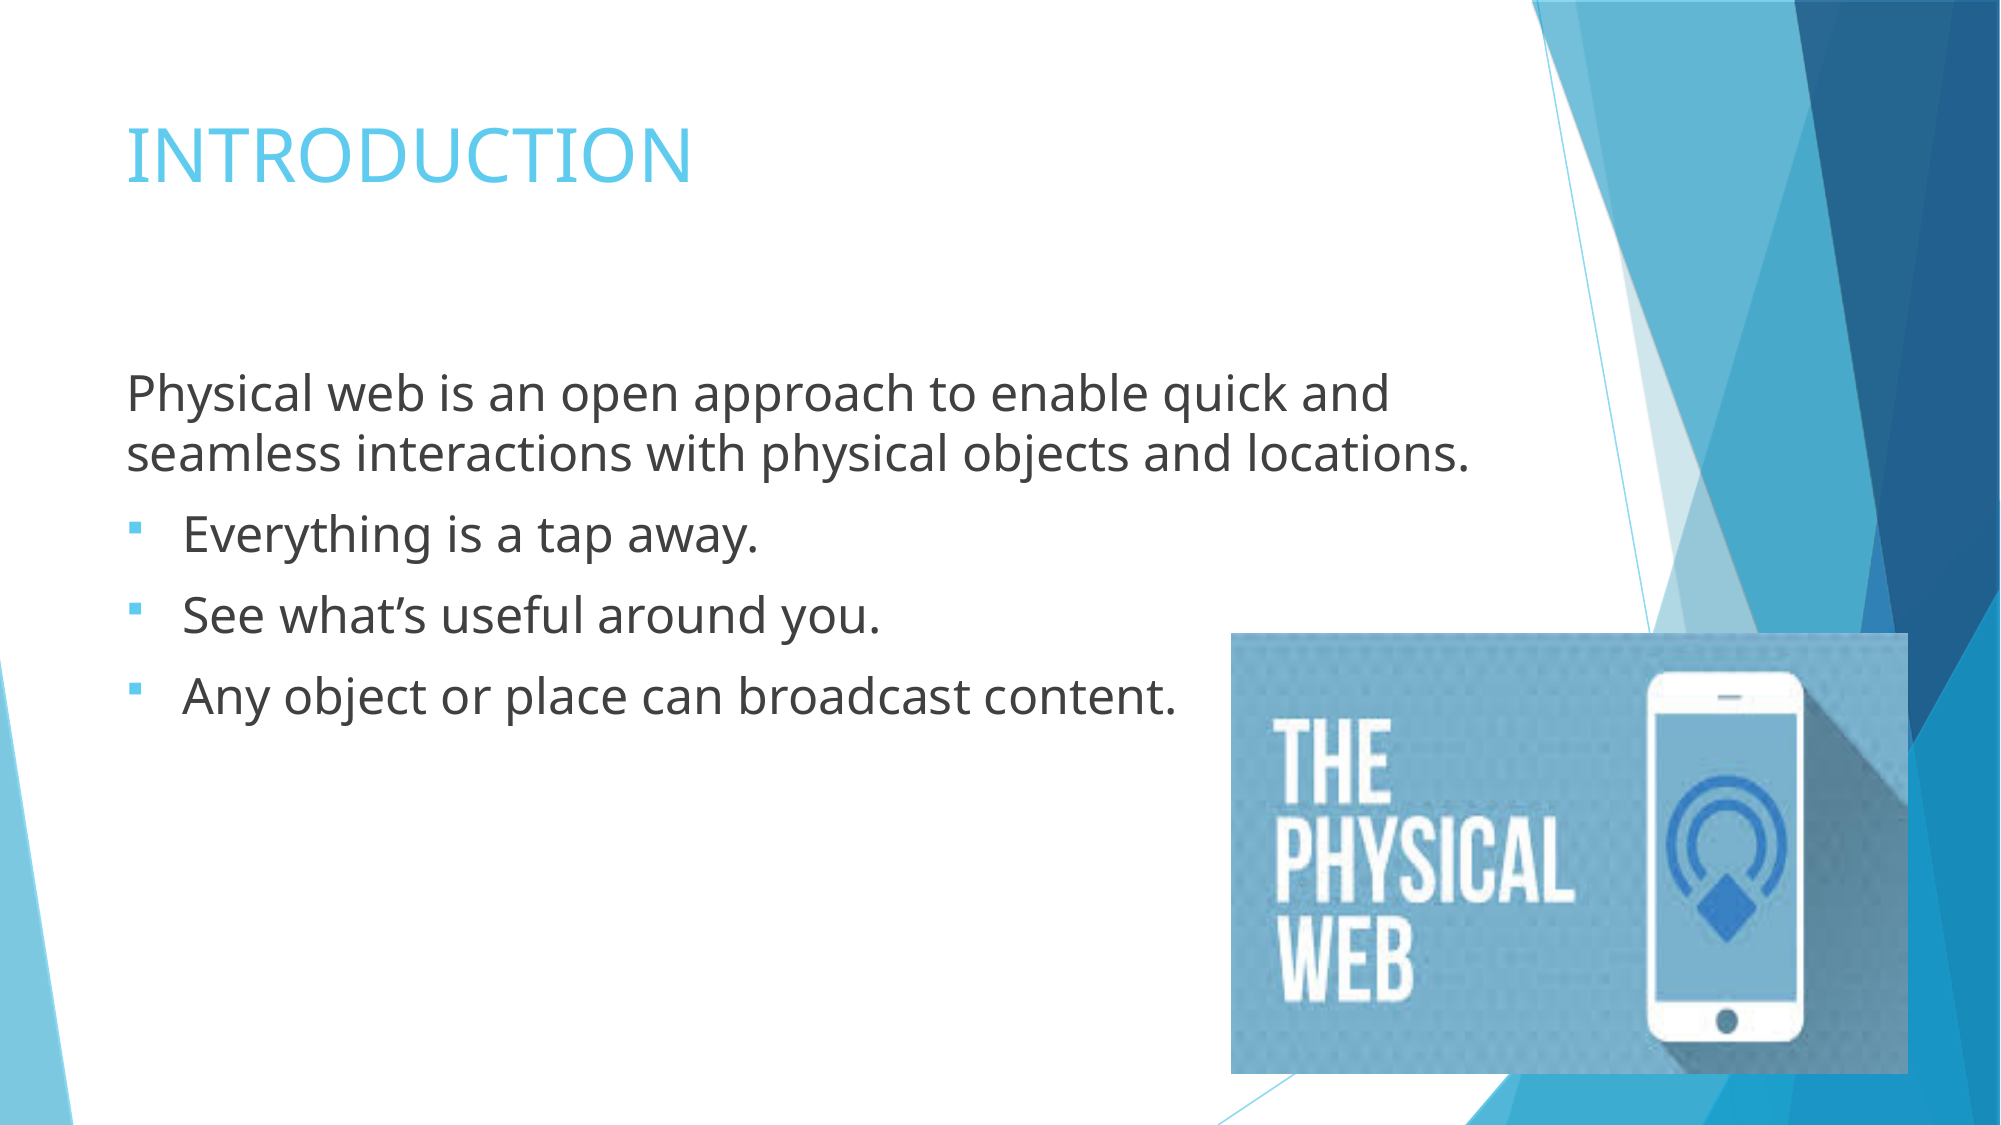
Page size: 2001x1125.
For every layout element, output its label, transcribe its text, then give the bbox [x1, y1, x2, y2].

picture [1231, 633, 1908, 1074]
title INTRODUCTION [111, 99, 1522, 317]
list Physical web is an open approach to enable quick and seamless interactions with physical objects and locations. Everything is a tap away. See what’s useful around you. Any object or place can broadcast content. [111, 354, 1522, 992]
